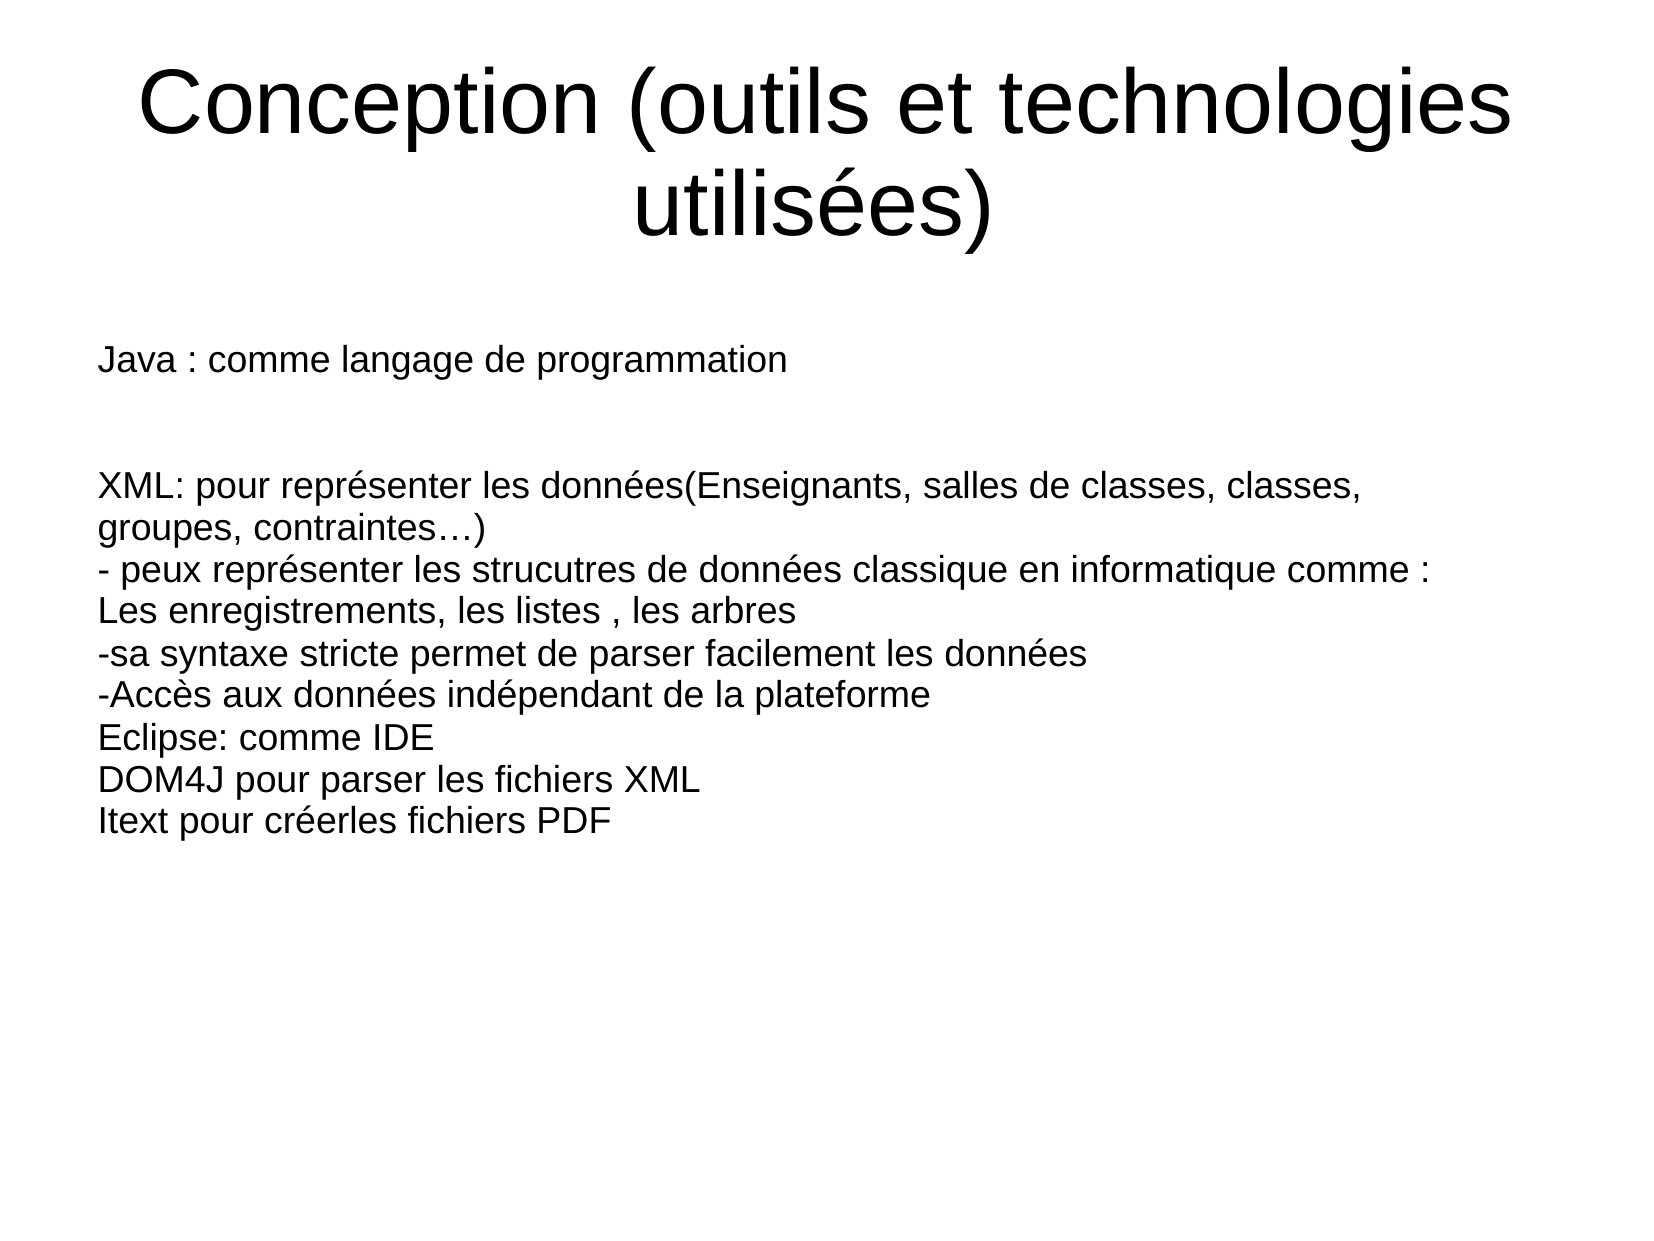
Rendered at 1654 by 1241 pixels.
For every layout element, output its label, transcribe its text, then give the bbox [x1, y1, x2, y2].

title Conception (outils et technologies utilisées) [82, 49, 1571, 257]
text_box Java : comme langage de programmation XML: pour représenter les données(Enseignants, salles de classes, classes, groupes, contraintes…) - peux représenter les strucutres de données classique en informatique comme : Les enregistrements, les listes , les arbres -sa syntaxe stricte permet de parser facilement les données -Accès aux données indépendant de la plateforme Eclipse: comme IDE DOM4J pour parser les fichiers XML Itext pour créerles fichiers PDF [82, 330, 1524, 1016]
